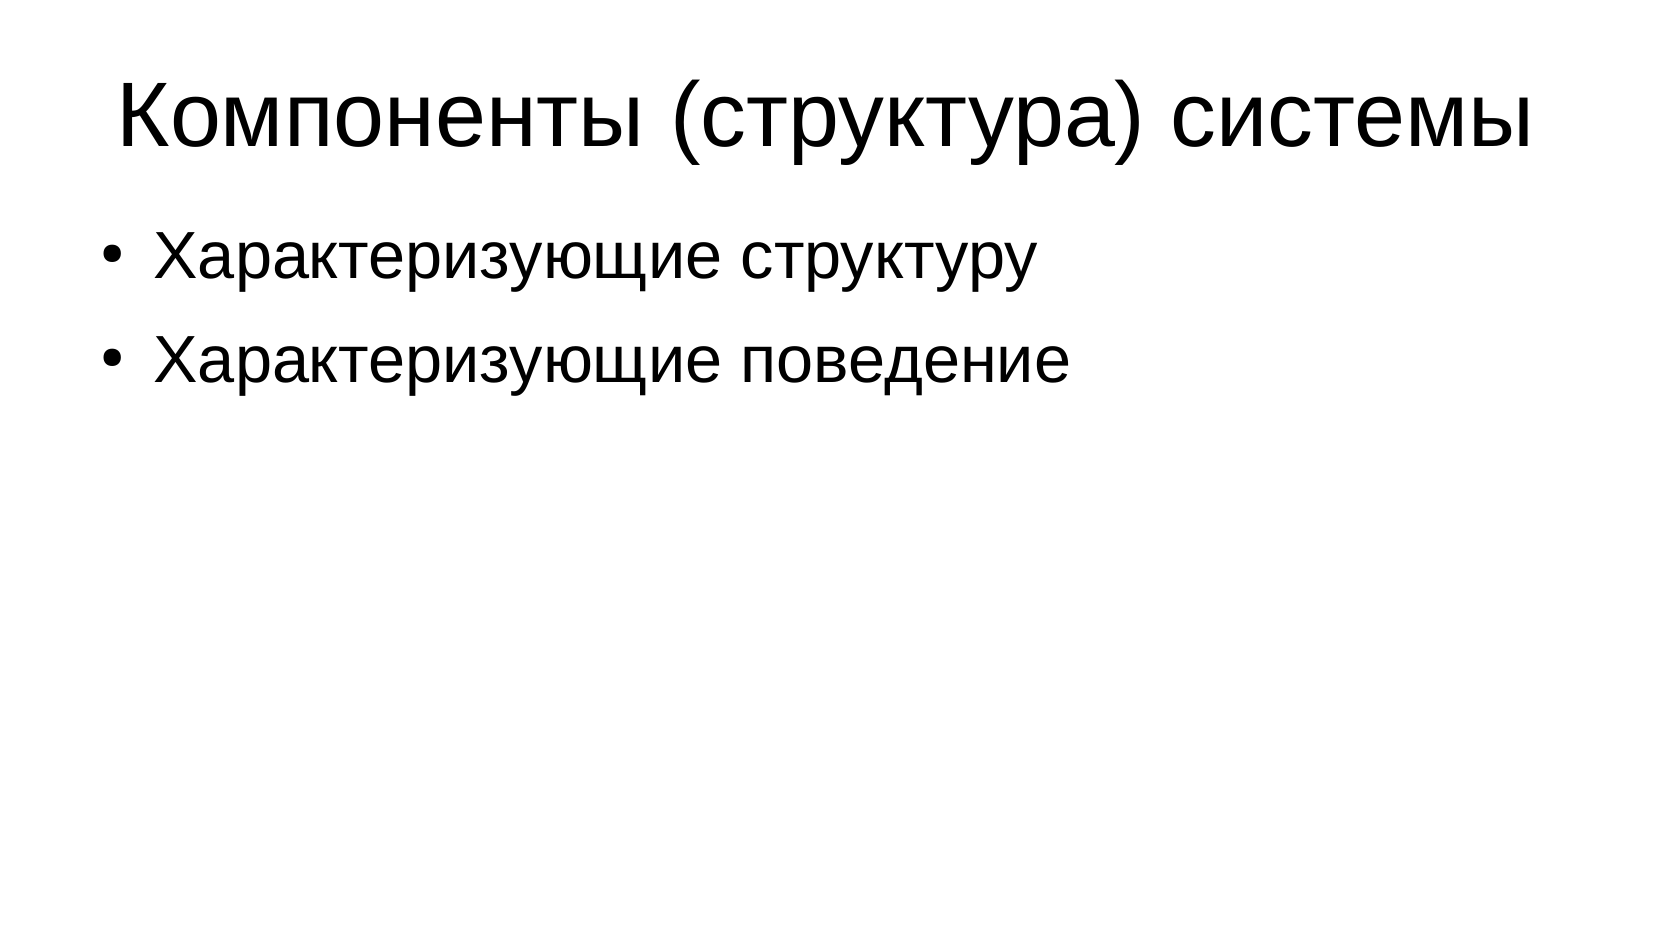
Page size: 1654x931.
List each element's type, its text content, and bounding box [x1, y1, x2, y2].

title Компоненты (структура) системы [82, 37, 1571, 193]
list Характеризующие структуру Характеризующие поведение [82, 217, 1571, 758]
